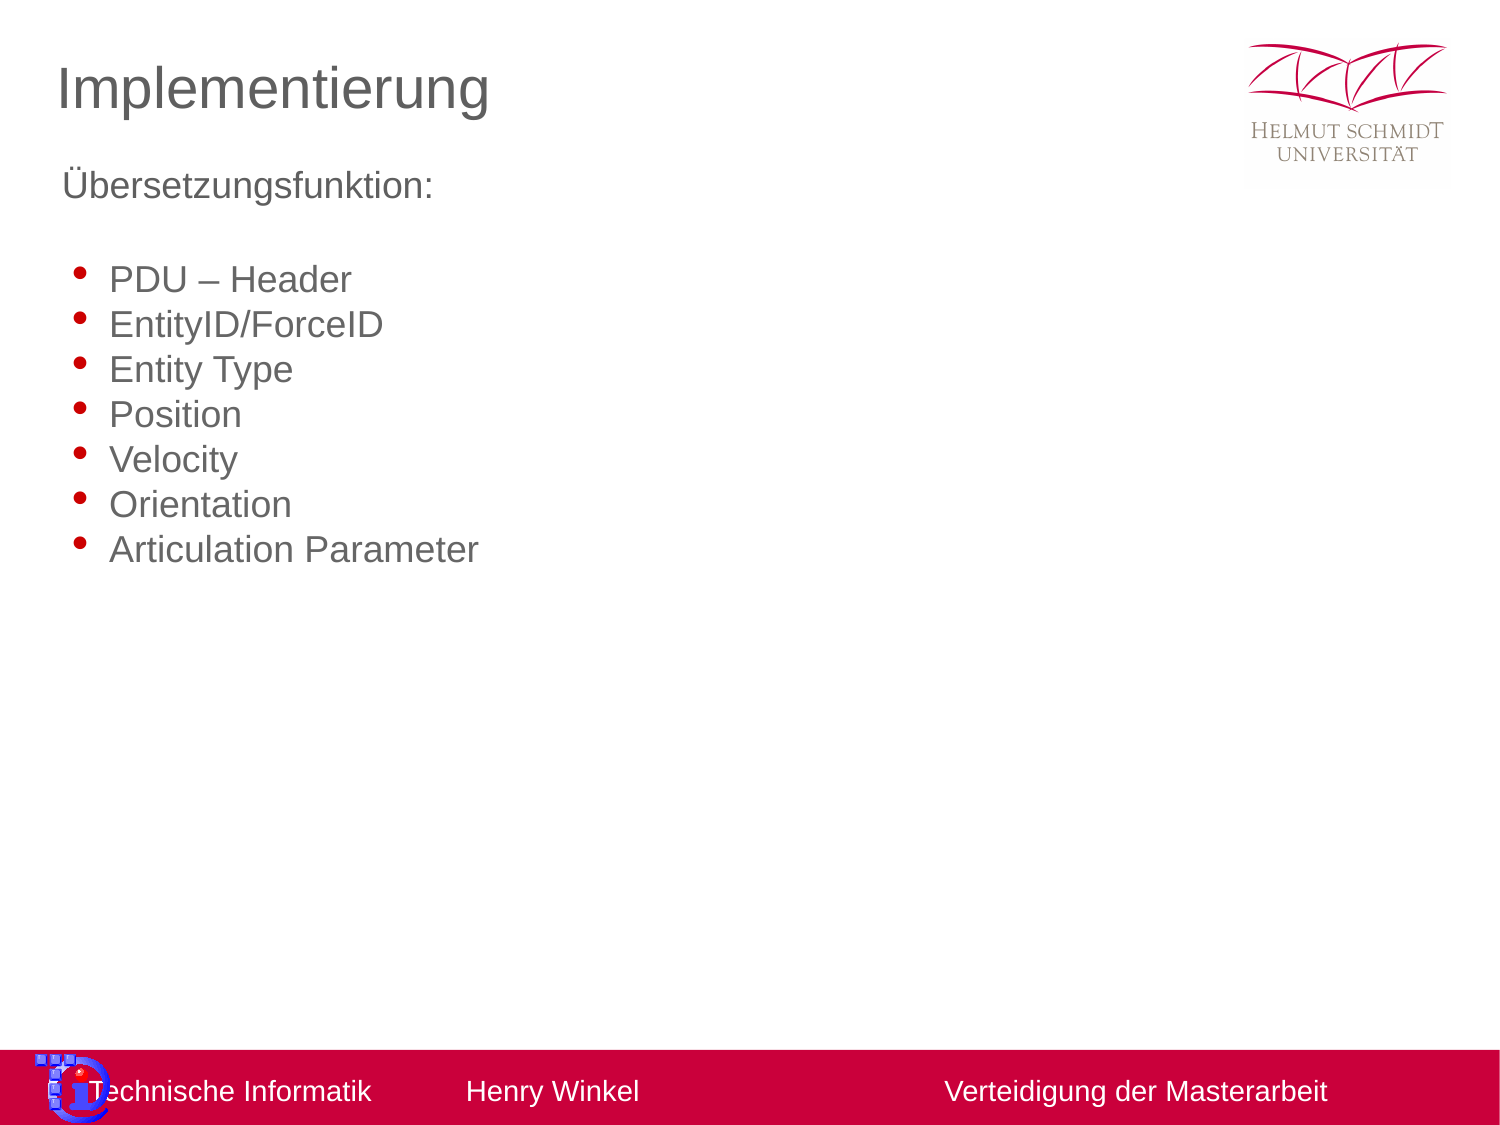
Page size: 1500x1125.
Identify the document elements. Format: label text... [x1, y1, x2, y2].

text_box Implementierung [41, 42, 1223, 161]
text_box Übersetzungsfunktion: [47, 153, 579, 217]
text_box PDU – Header EntityID/ForceID Entity Type Position Velocity Orientation Articulation Parameter [58, 248, 780, 767]
picture [1244, 38, 1451, 189]
